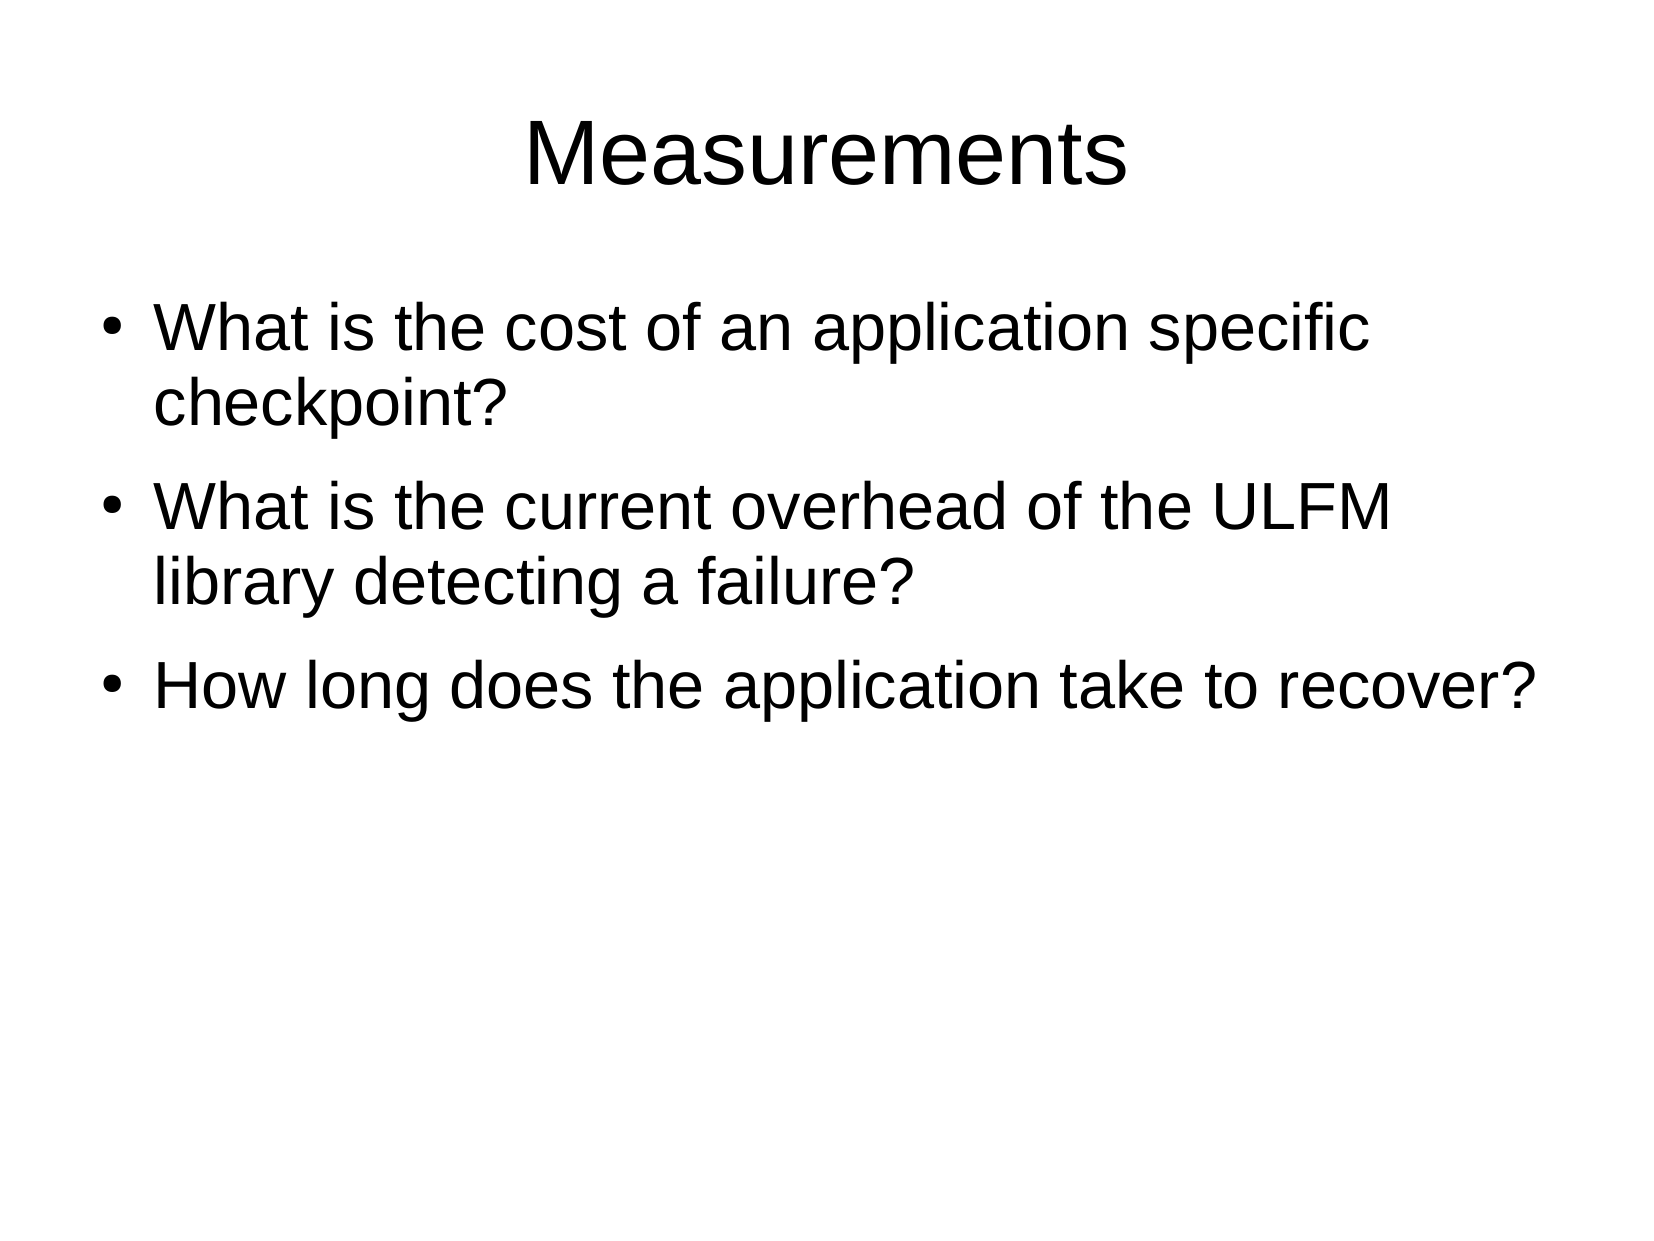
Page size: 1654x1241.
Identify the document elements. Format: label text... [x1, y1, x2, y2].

title Measurements [82, 49, 1571, 257]
list What is the cost of an application specific checkpoint? What is the current overhead of the ULFM library detecting a failure? How long does the application take to recover? [82, 290, 1571, 1010]
